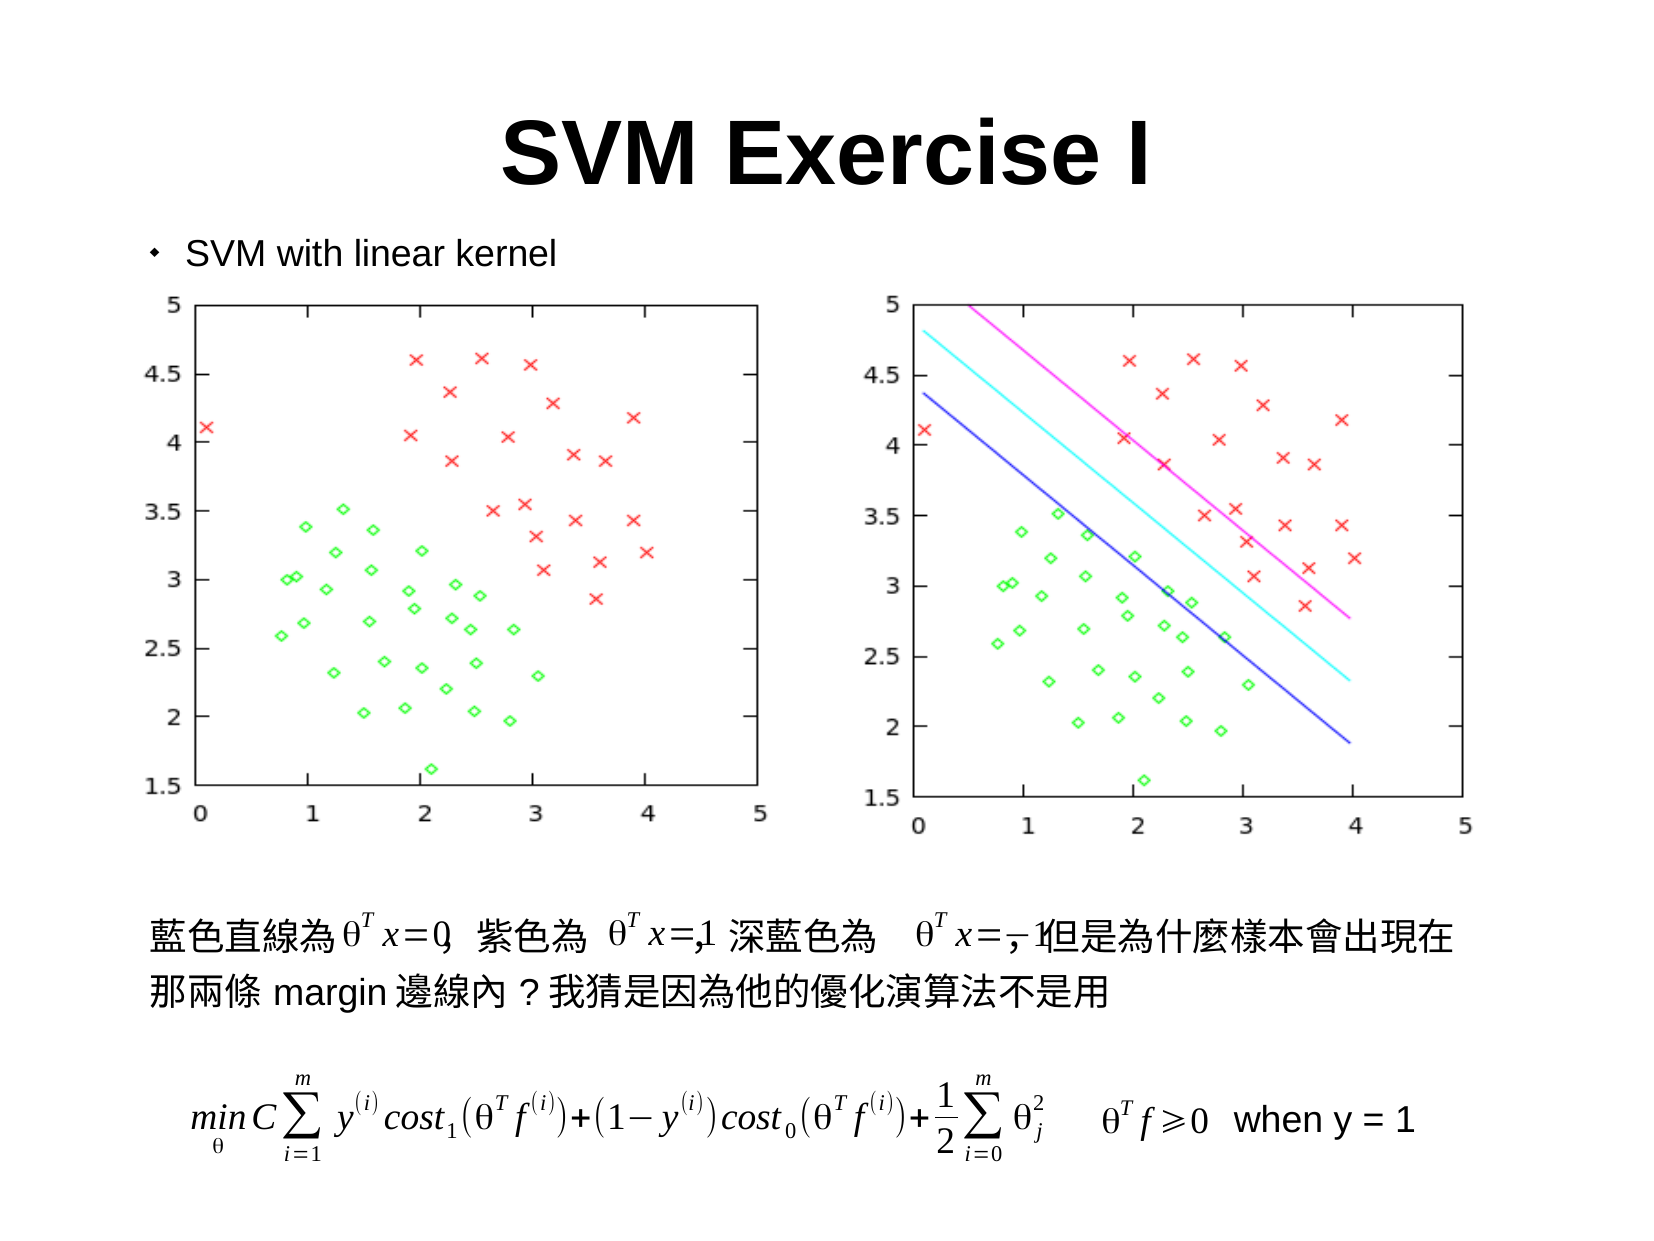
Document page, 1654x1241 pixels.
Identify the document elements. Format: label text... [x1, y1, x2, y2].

chart [1095, 1095, 1216, 1143]
chart [184, 1065, 1051, 1168]
picture [118, 281, 828, 836]
chart [908, 907, 1058, 955]
title SVM Exercise I [82, 49, 1571, 257]
text_box 藍色直線為 ，紫色為 ，深藍色為 ，但是為什麼樣本會出現在 那兩條margin邊線內?我猜是因為他的優化演算法不是用 [135, 900, 1520, 1014]
chart [601, 906, 723, 955]
text_box SVM with linear kernel [135, 225, 1493, 282]
picture [860, 288, 1506, 844]
chart [335, 906, 459, 955]
text_box when y = 1 [1219, 1091, 1431, 1149]
